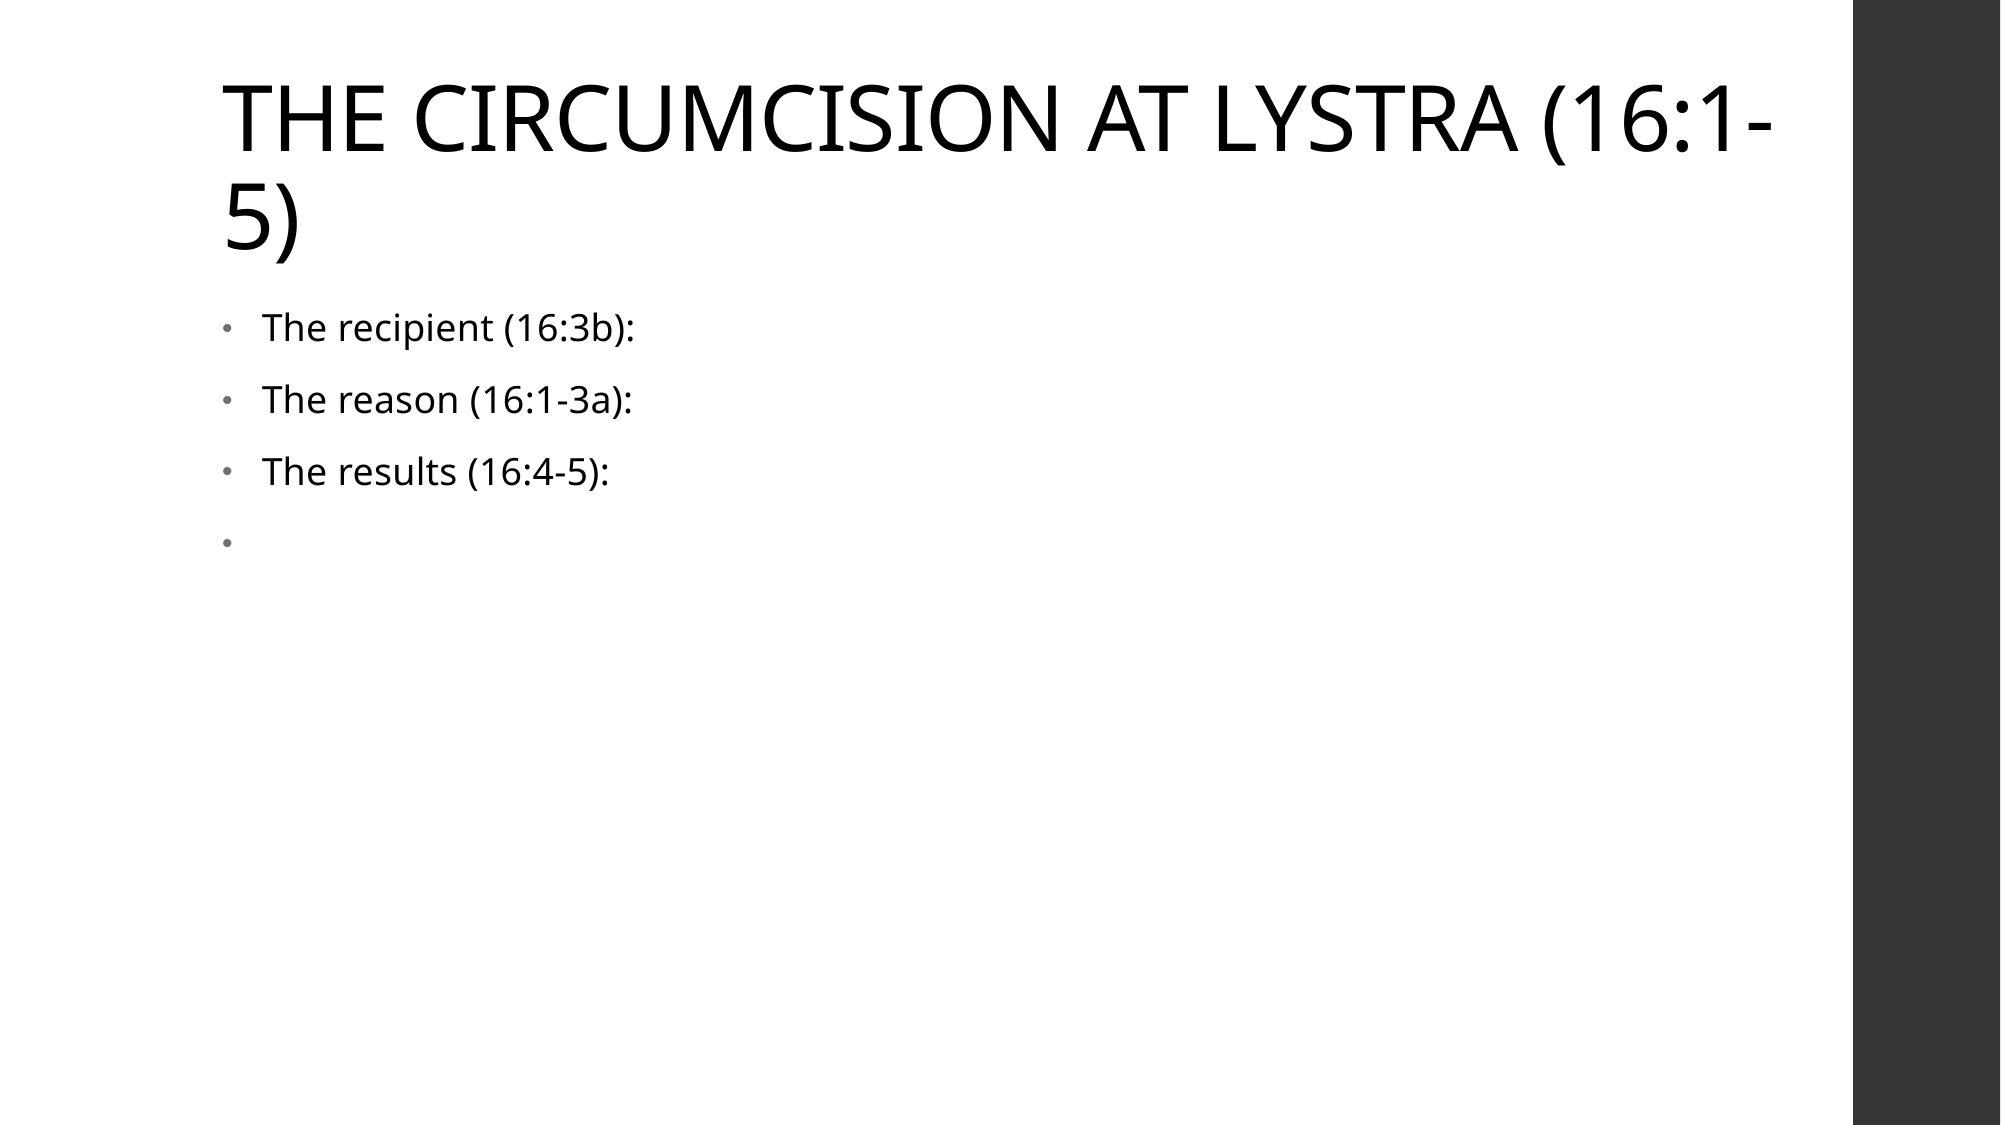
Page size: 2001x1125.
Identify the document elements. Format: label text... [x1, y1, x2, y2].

title THE CIRCUMCISION AT LYSTRA (16:1-5) [206, 60, 1797, 278]
list The recipient (16:3b): The reason (16:1-3a): The results (16:4-5): [206, 299, 1617, 1014]
